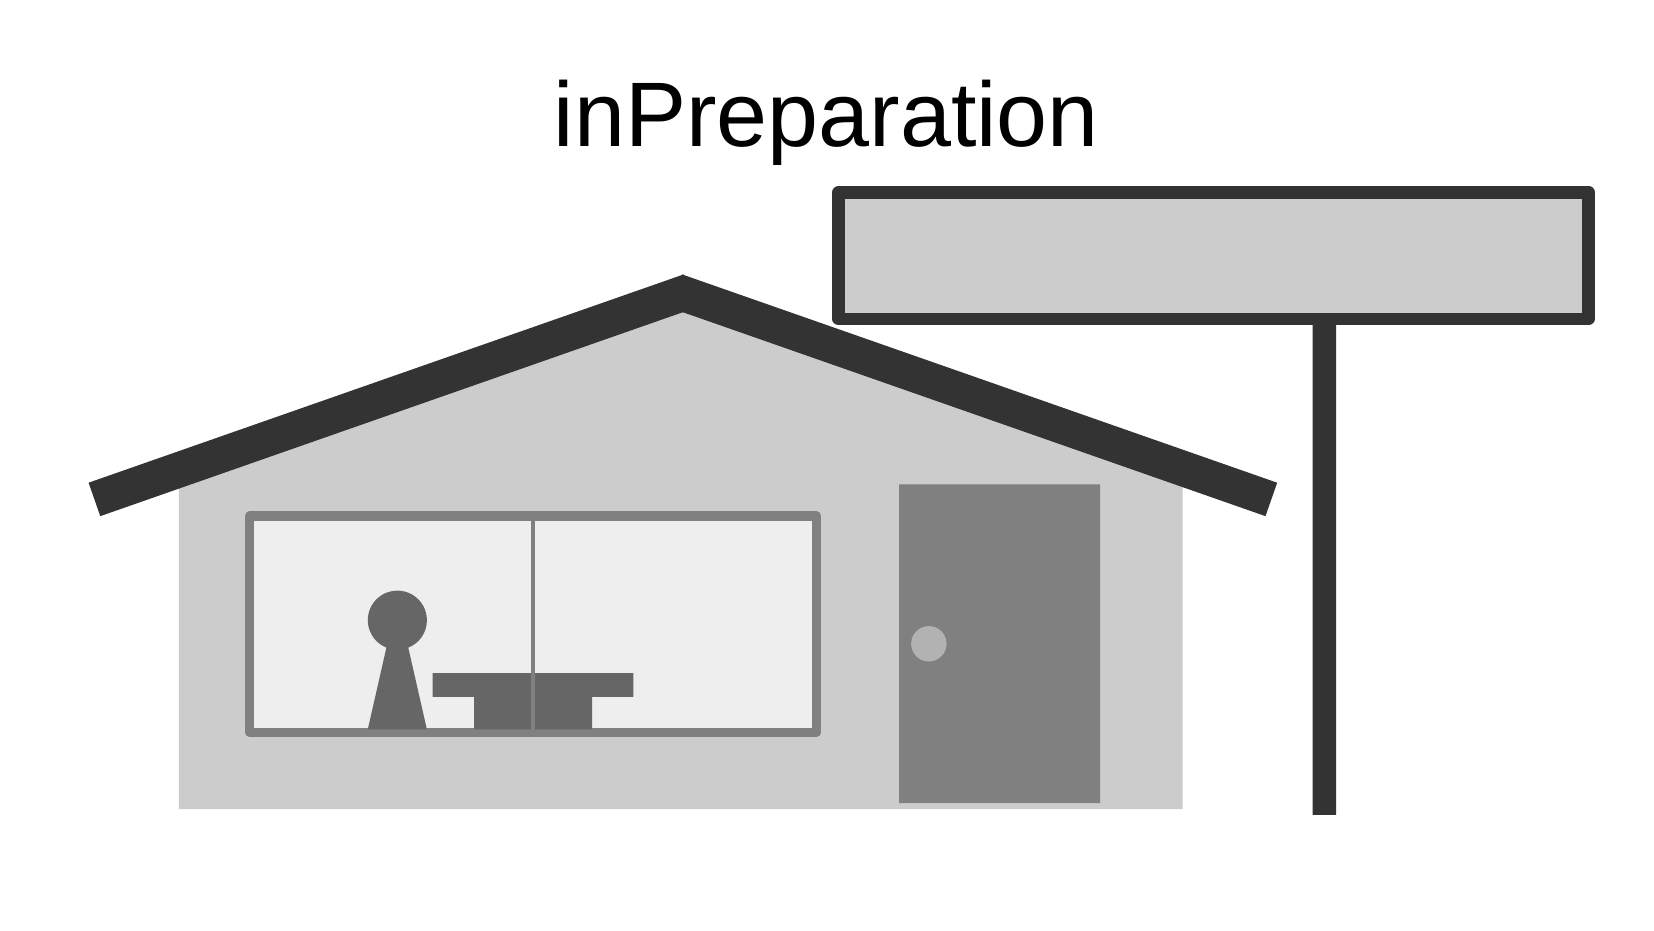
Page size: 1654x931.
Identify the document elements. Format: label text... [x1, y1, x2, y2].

title inPreparation [82, 37, 1571, 193]
text_box [838, 192, 1589, 815]
text_box [88, 274, 1278, 810]
